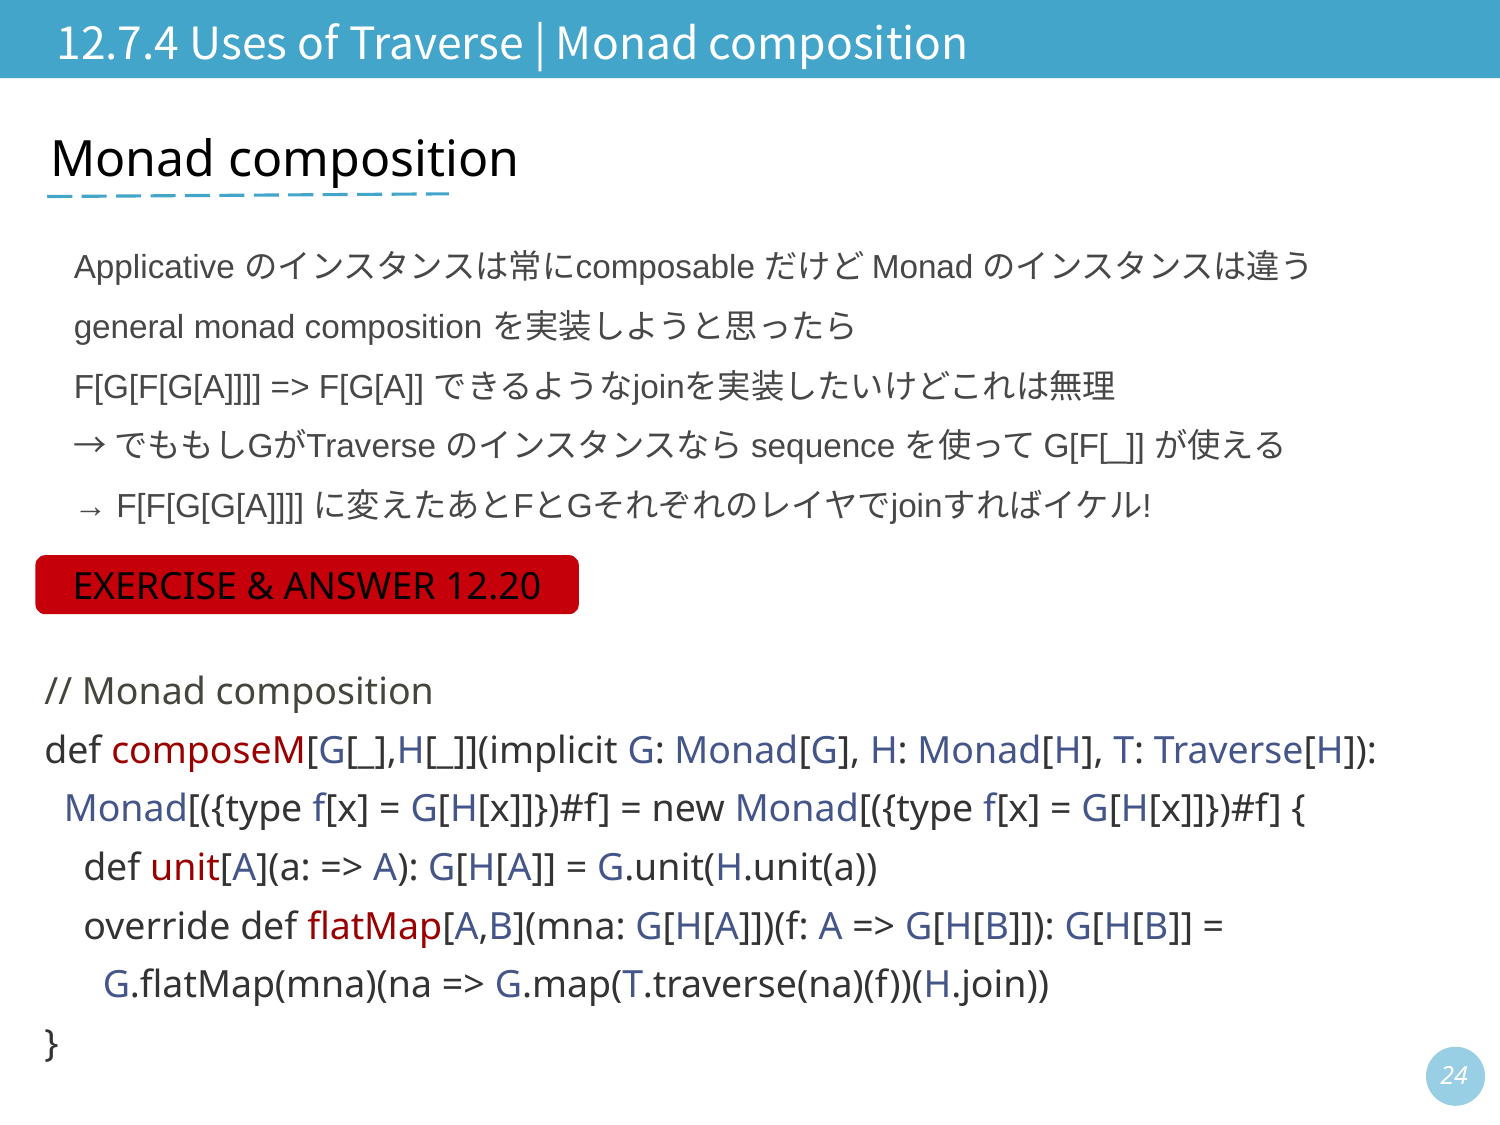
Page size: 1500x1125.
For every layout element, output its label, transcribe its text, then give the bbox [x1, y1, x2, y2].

slide_number <number> [1424, 1046, 1484, 1107]
text_box EXERCISE & ANSWER 12.20 [35, 555, 579, 615]
text_box Monad composition [35, 118, 1394, 194]
title 12.7.4 Uses of Traverse | Monad composition [41, 7, 1392, 76]
text_box Applicative のインスタンスは常にcomposable だけど Monad のインスタンスは違う general monad composition を実装しようと思ったら F[G[F[G[A]]]] => F[G[A]] できるようなjoinを実装したいけどこれは無理 → でももしGがTraverse のインスタンスなら sequence を使って G[F[_]] が使える → F[F[G[G[A]]]] に変えたあとFとGそれぞれのレイヤでjoinすればイケル! [59, 217, 1418, 532]
text_box // Monad composition def composeM[G[_],H[_]](implicit G: Monad[G], H: Monad[H], T: Traverse[H]): Monad[({type f[x] = G[H[x]]})#f] = new Monad[({type f[x] = G[H[x]]})#f] { def unit[A](a: => A): G[H[A]] = G.unit(H.unit(a)) override def flatMap[A,B](mna: G[H[A]])(f: A => G[H[B]]): G[H[B]] = G.flatMap(mna)(na => G.map(T.traverse(na)(f))(H.join)) } [29, 649, 1500, 975]
